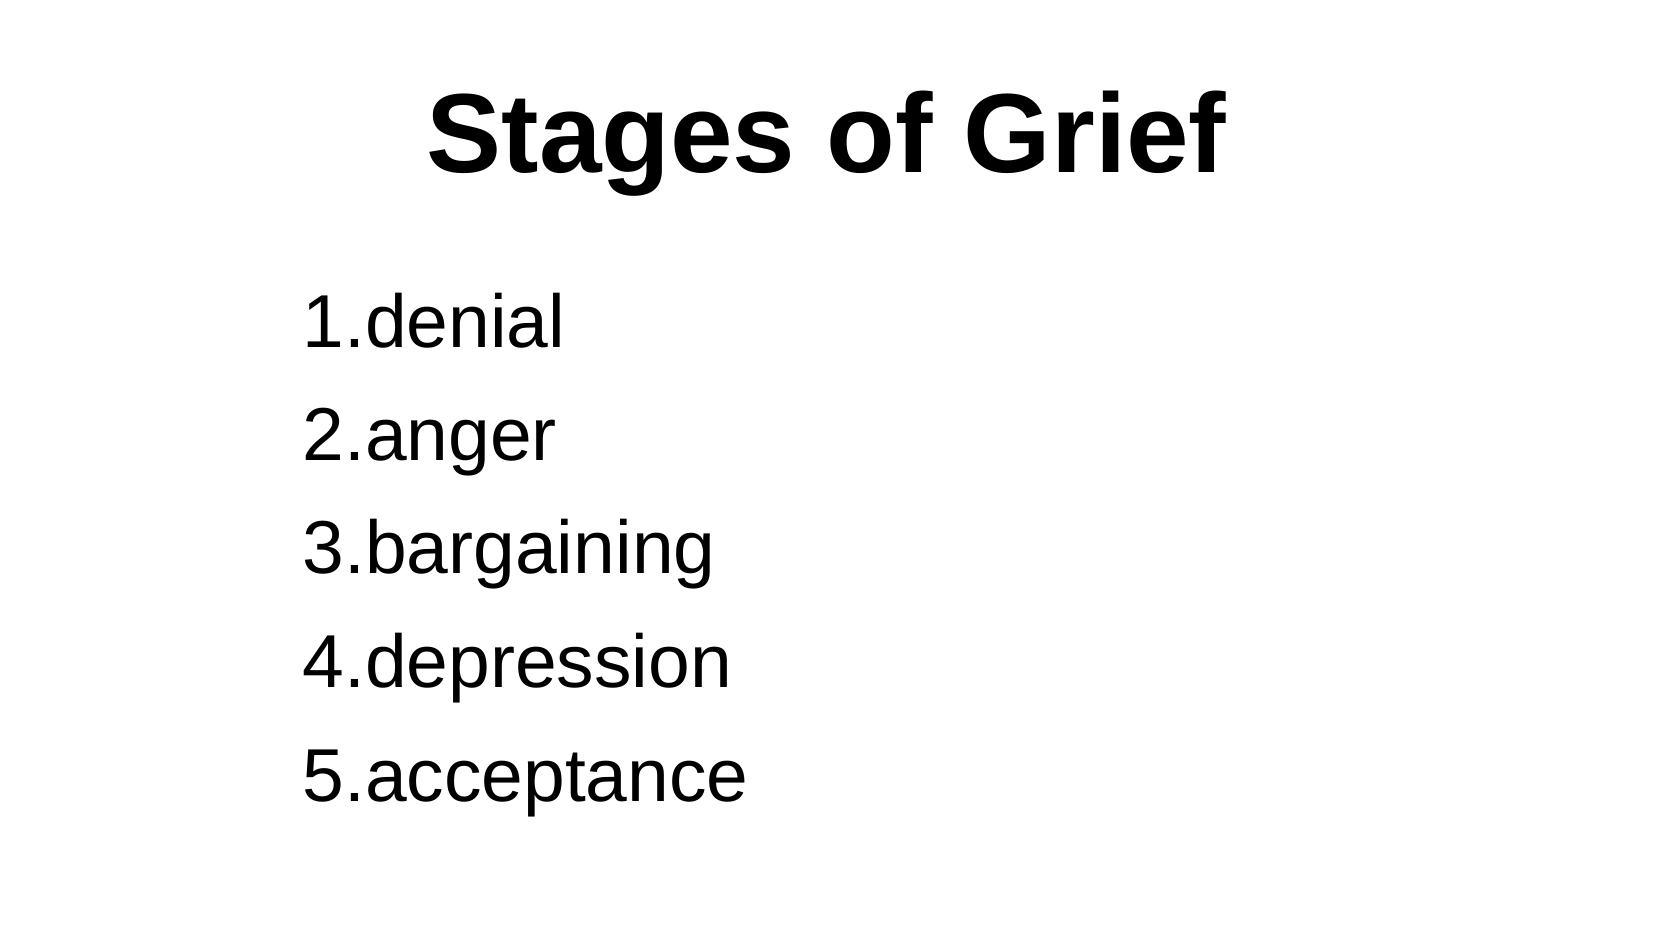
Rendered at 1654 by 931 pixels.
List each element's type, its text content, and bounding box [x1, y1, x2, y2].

title Stages of Grief [82, 56, 1571, 212]
text_box denial anger bargaining depression acceptance [287, 271, 1359, 825]
